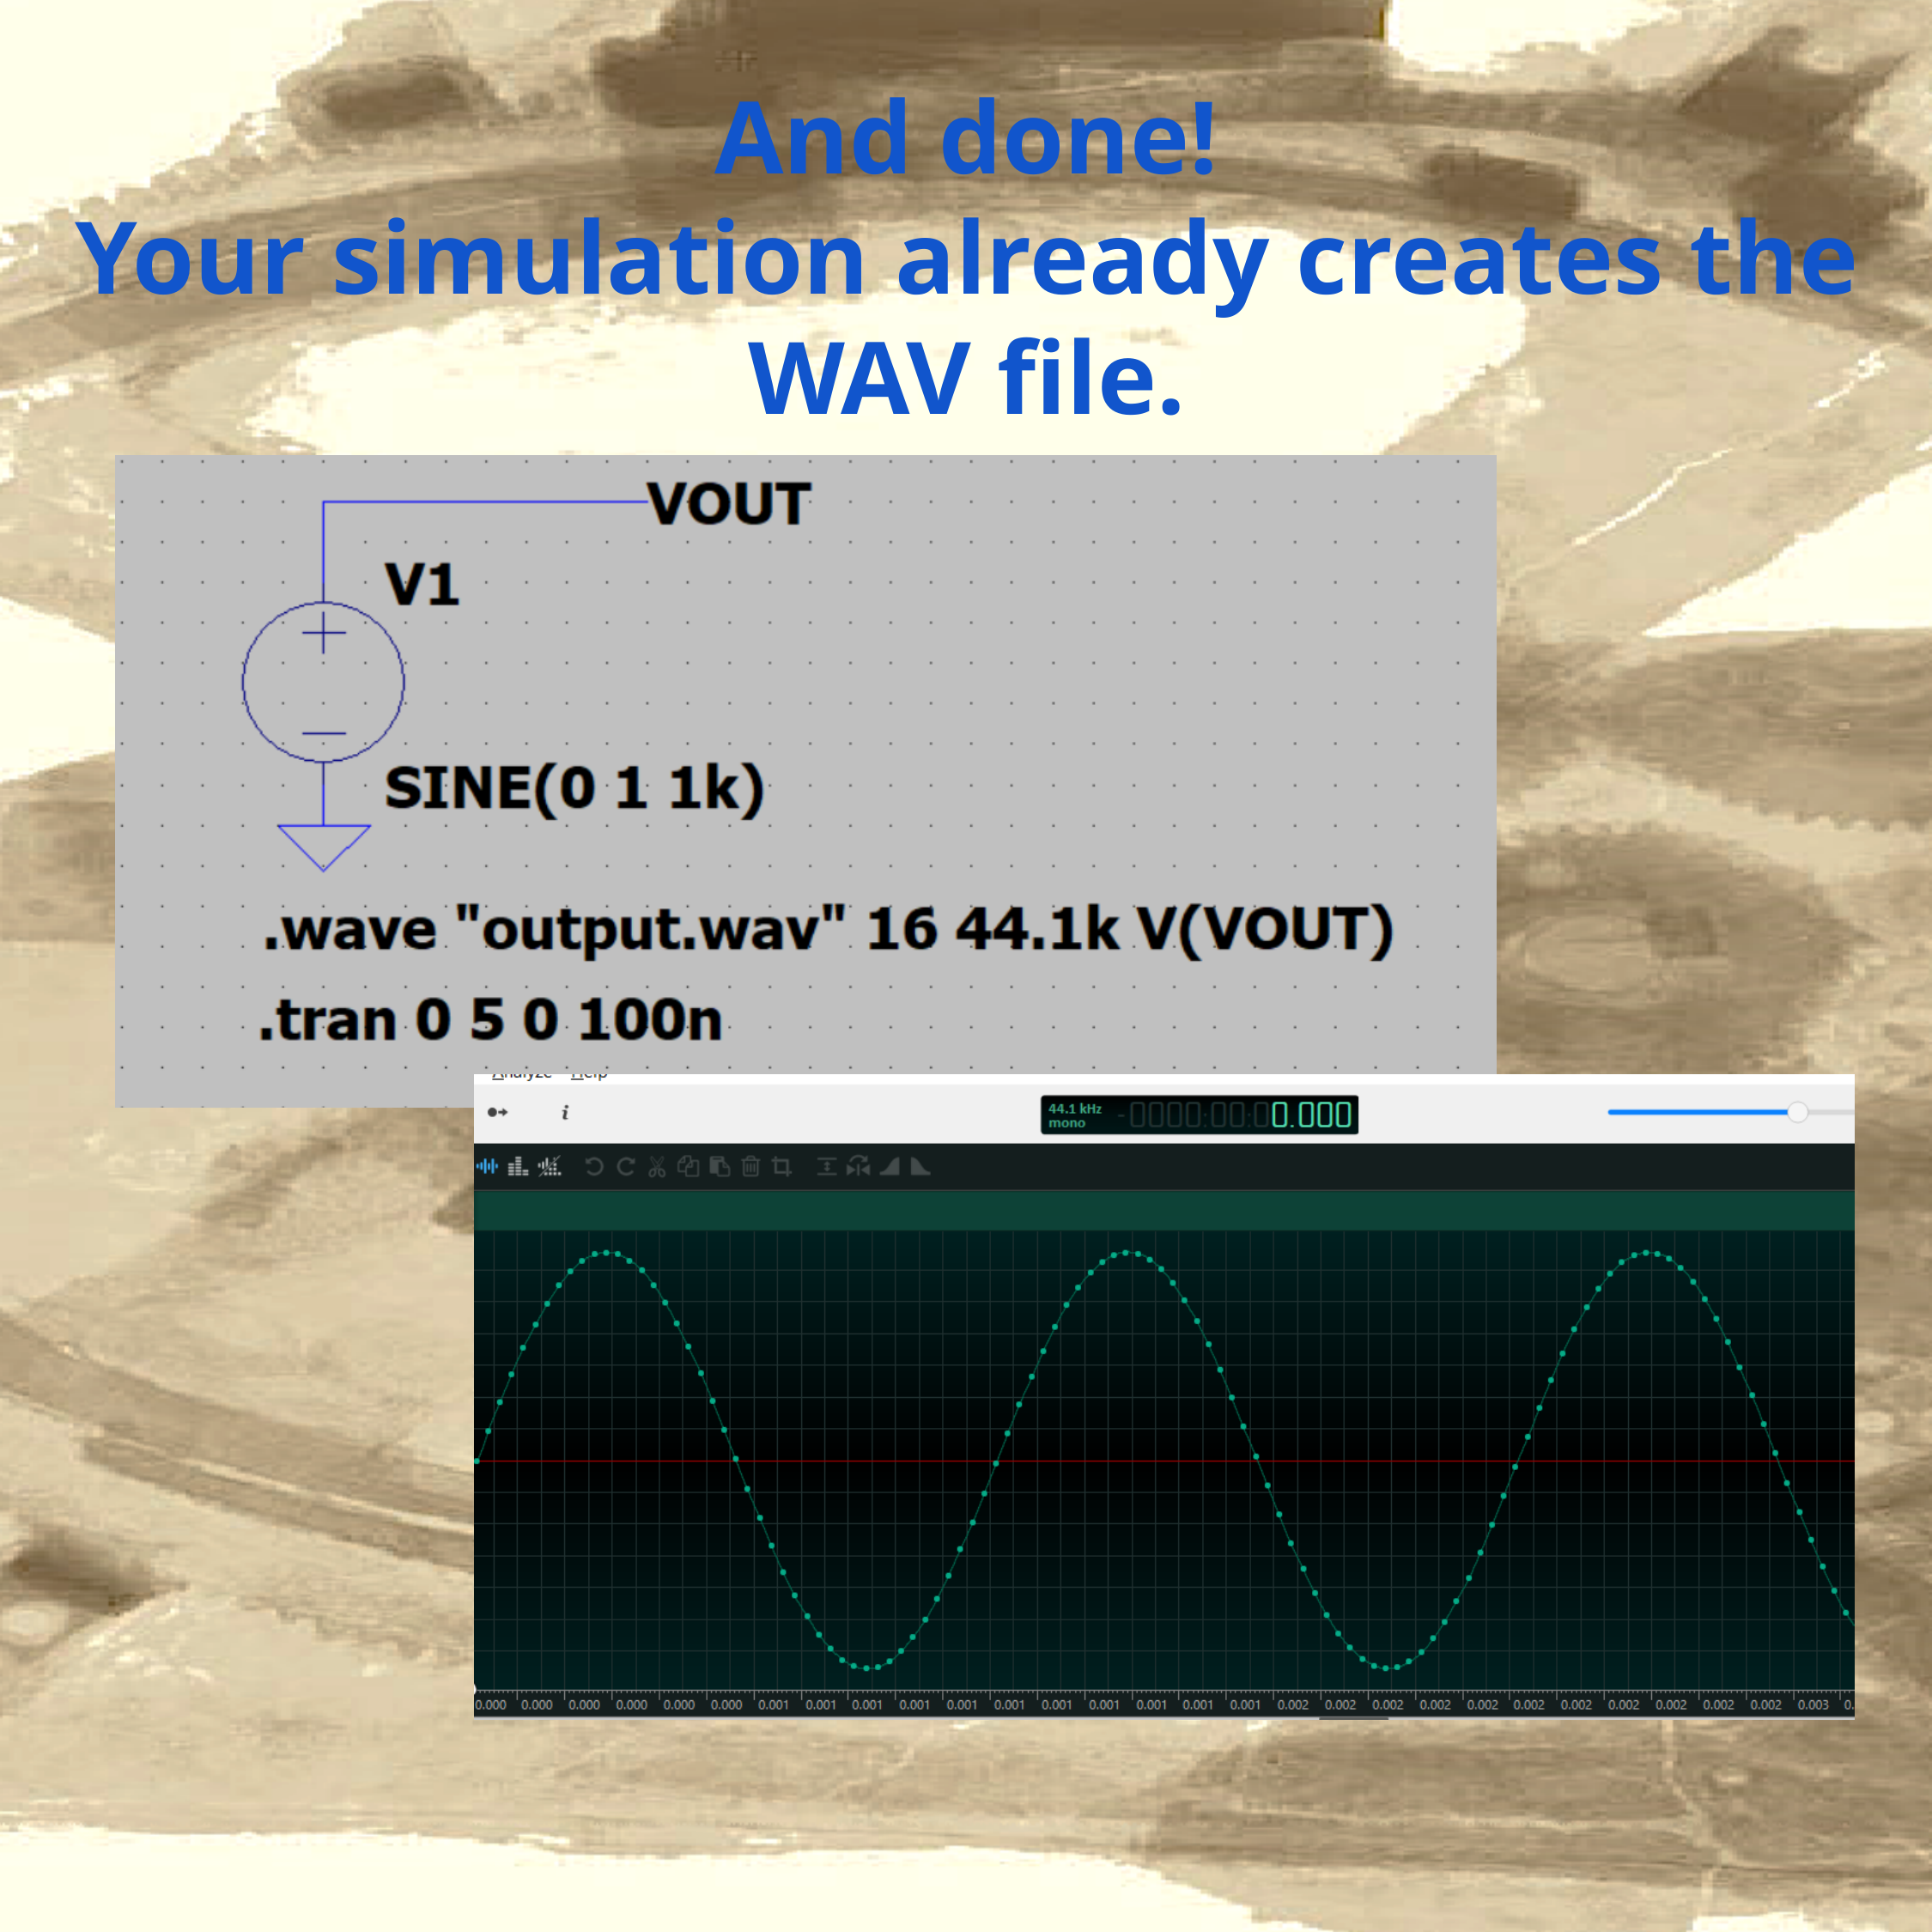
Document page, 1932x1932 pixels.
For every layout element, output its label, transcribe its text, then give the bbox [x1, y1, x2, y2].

text_box And done! Your simulation already creates the WAV file. [46, 60, 1888, 372]
picture [0, 0, 1932, 1932]
